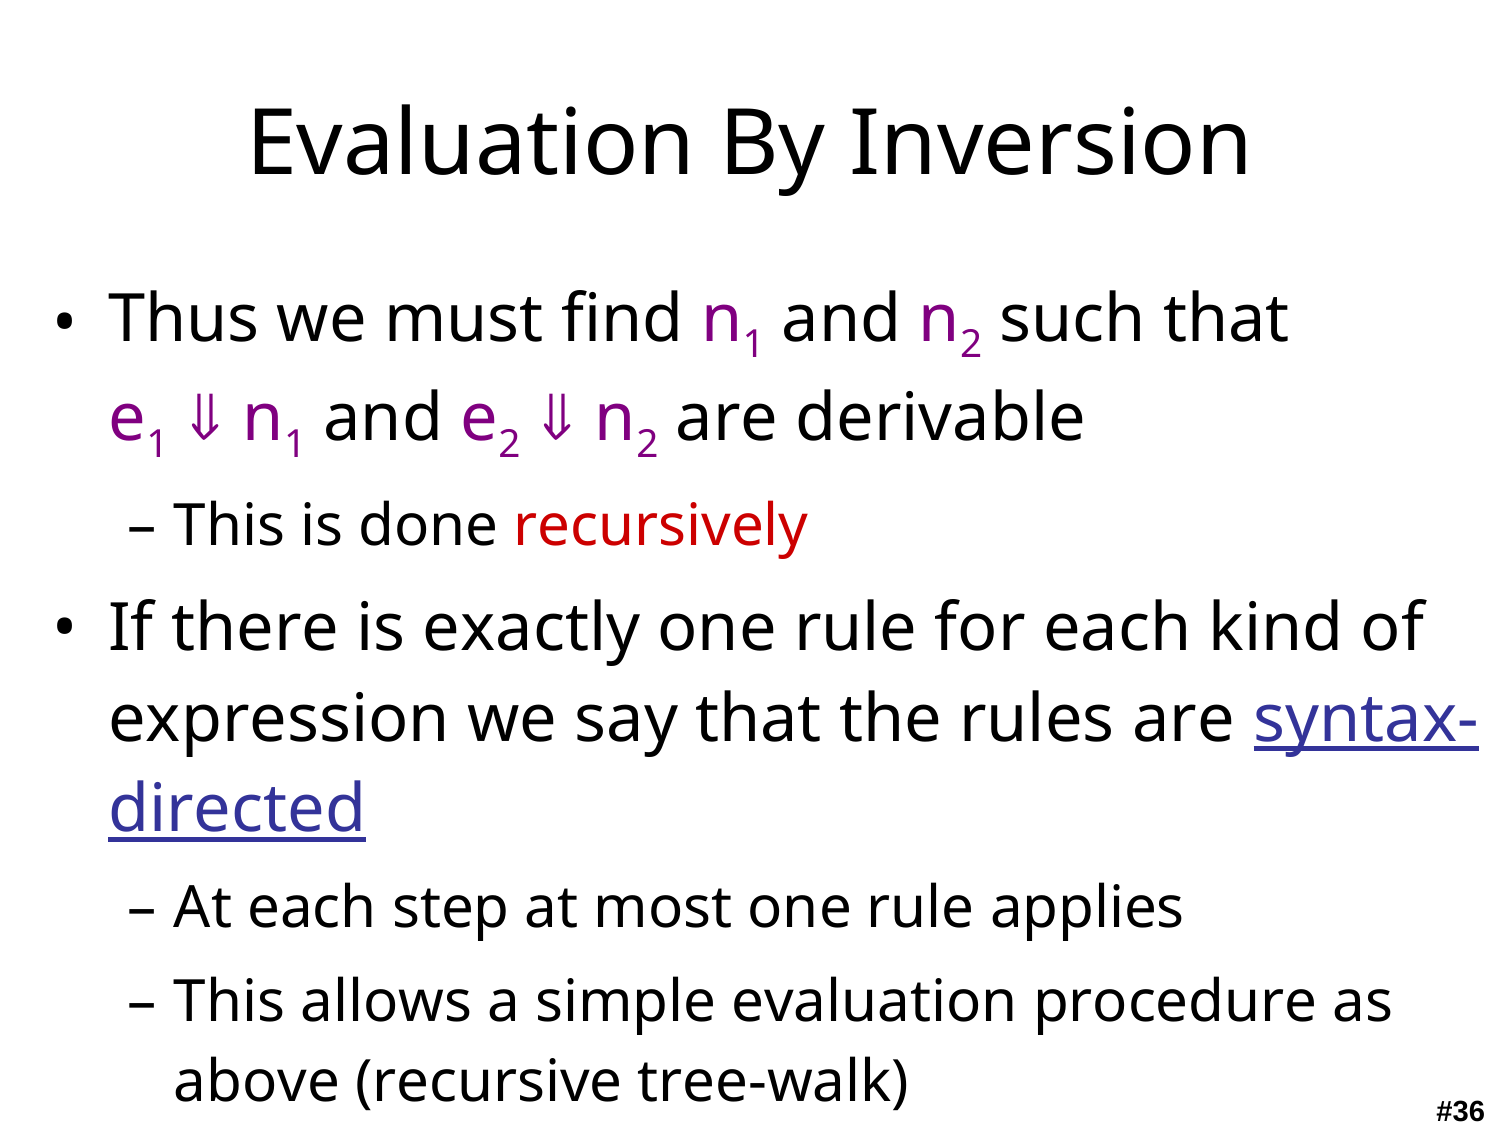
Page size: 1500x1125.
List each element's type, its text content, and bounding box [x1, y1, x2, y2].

list Thus we must find n1 and n2 such that e1  n1 and e2  n2 are derivable This is done recursively If there is exactly one rule for each kind of expression we say that the rules are syntax-directed At each step at most one rule applies This allows a simple evaluation procedure as above (recursive tree-walk) True for our Aexp but not Bexp. Why? [37, 262, 1500, 1125]
title Evaluation By Inversion [75, 45, 1426, 233]
